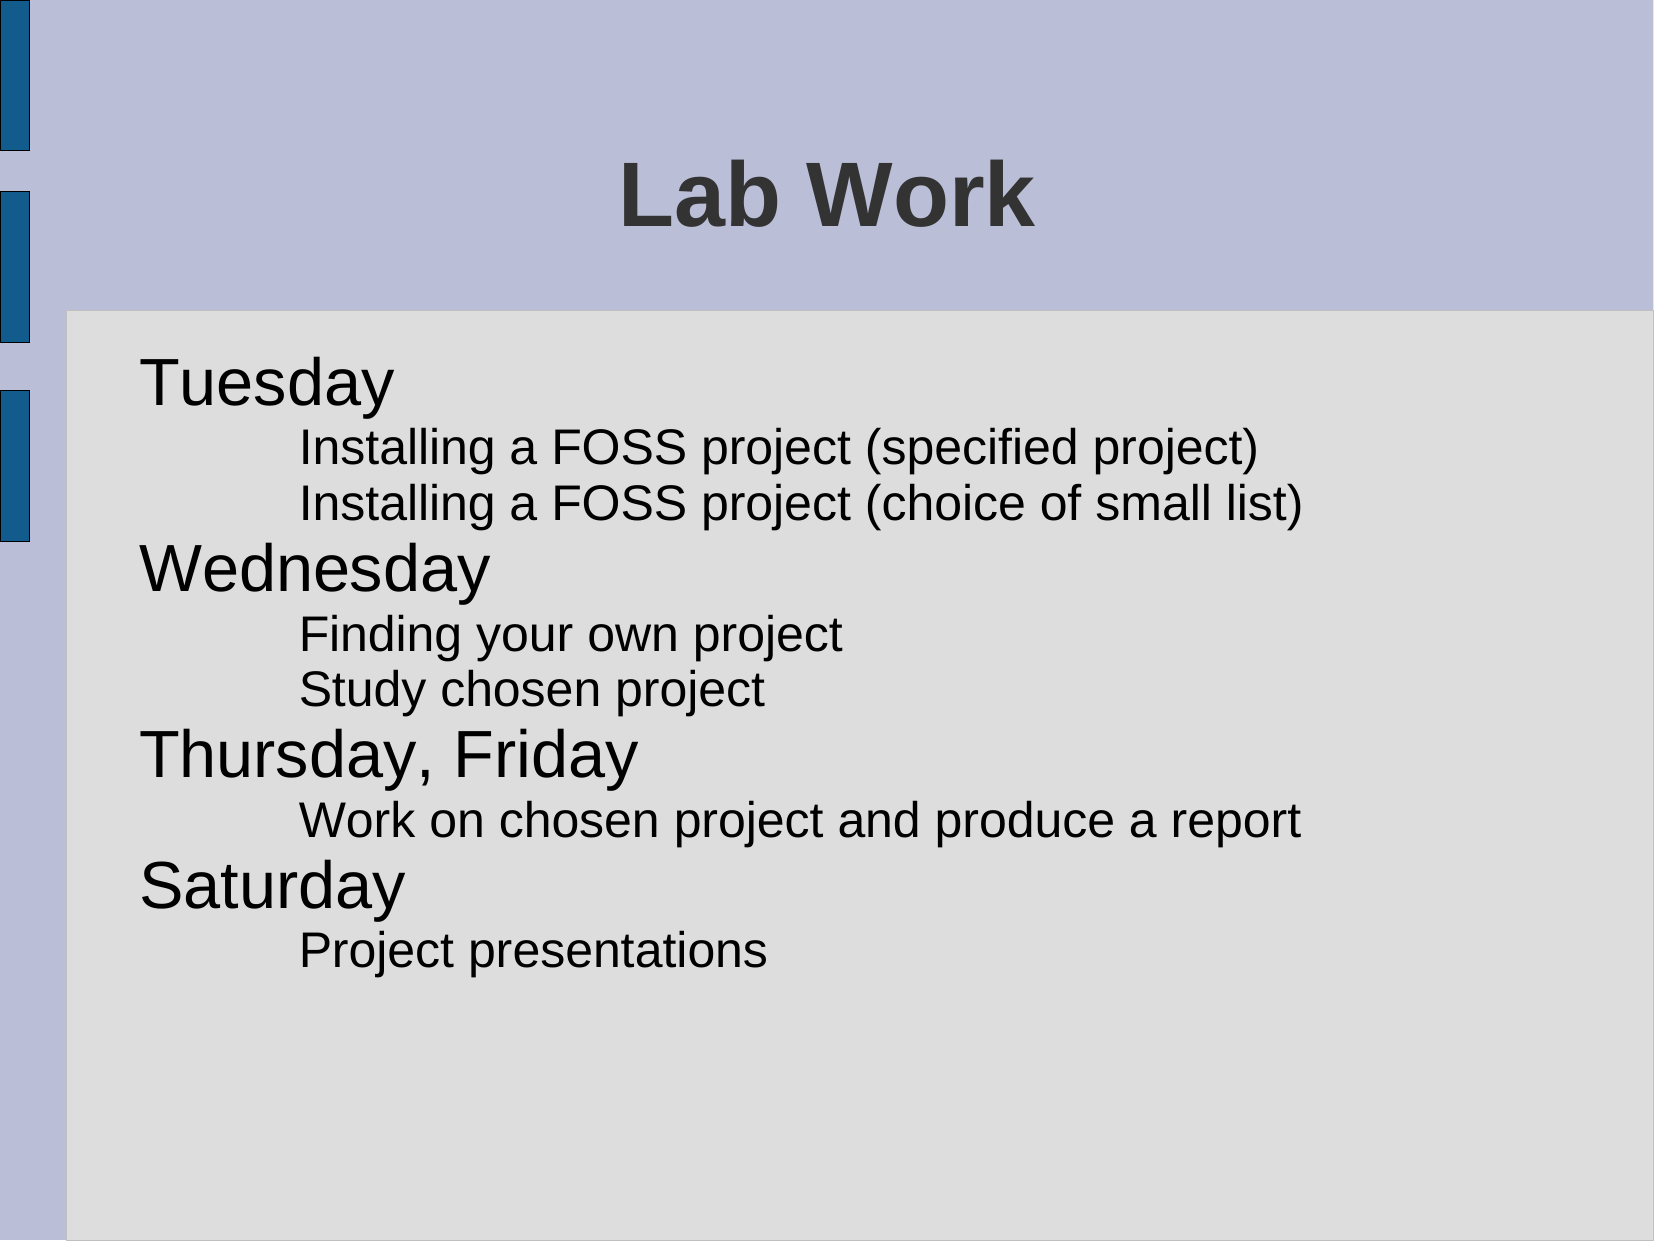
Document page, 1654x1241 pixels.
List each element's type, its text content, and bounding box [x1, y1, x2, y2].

list Tuesday Installing a FOSS project (specified project) Installing a FOSS project (choice of small list) Wednesday Finding your own project Study chosen project Thursday, Friday Work on chosen project and produce a report Saturday Project presentations [121, 344, 1534, 1112]
title Lab Work [121, 98, 1534, 291]
